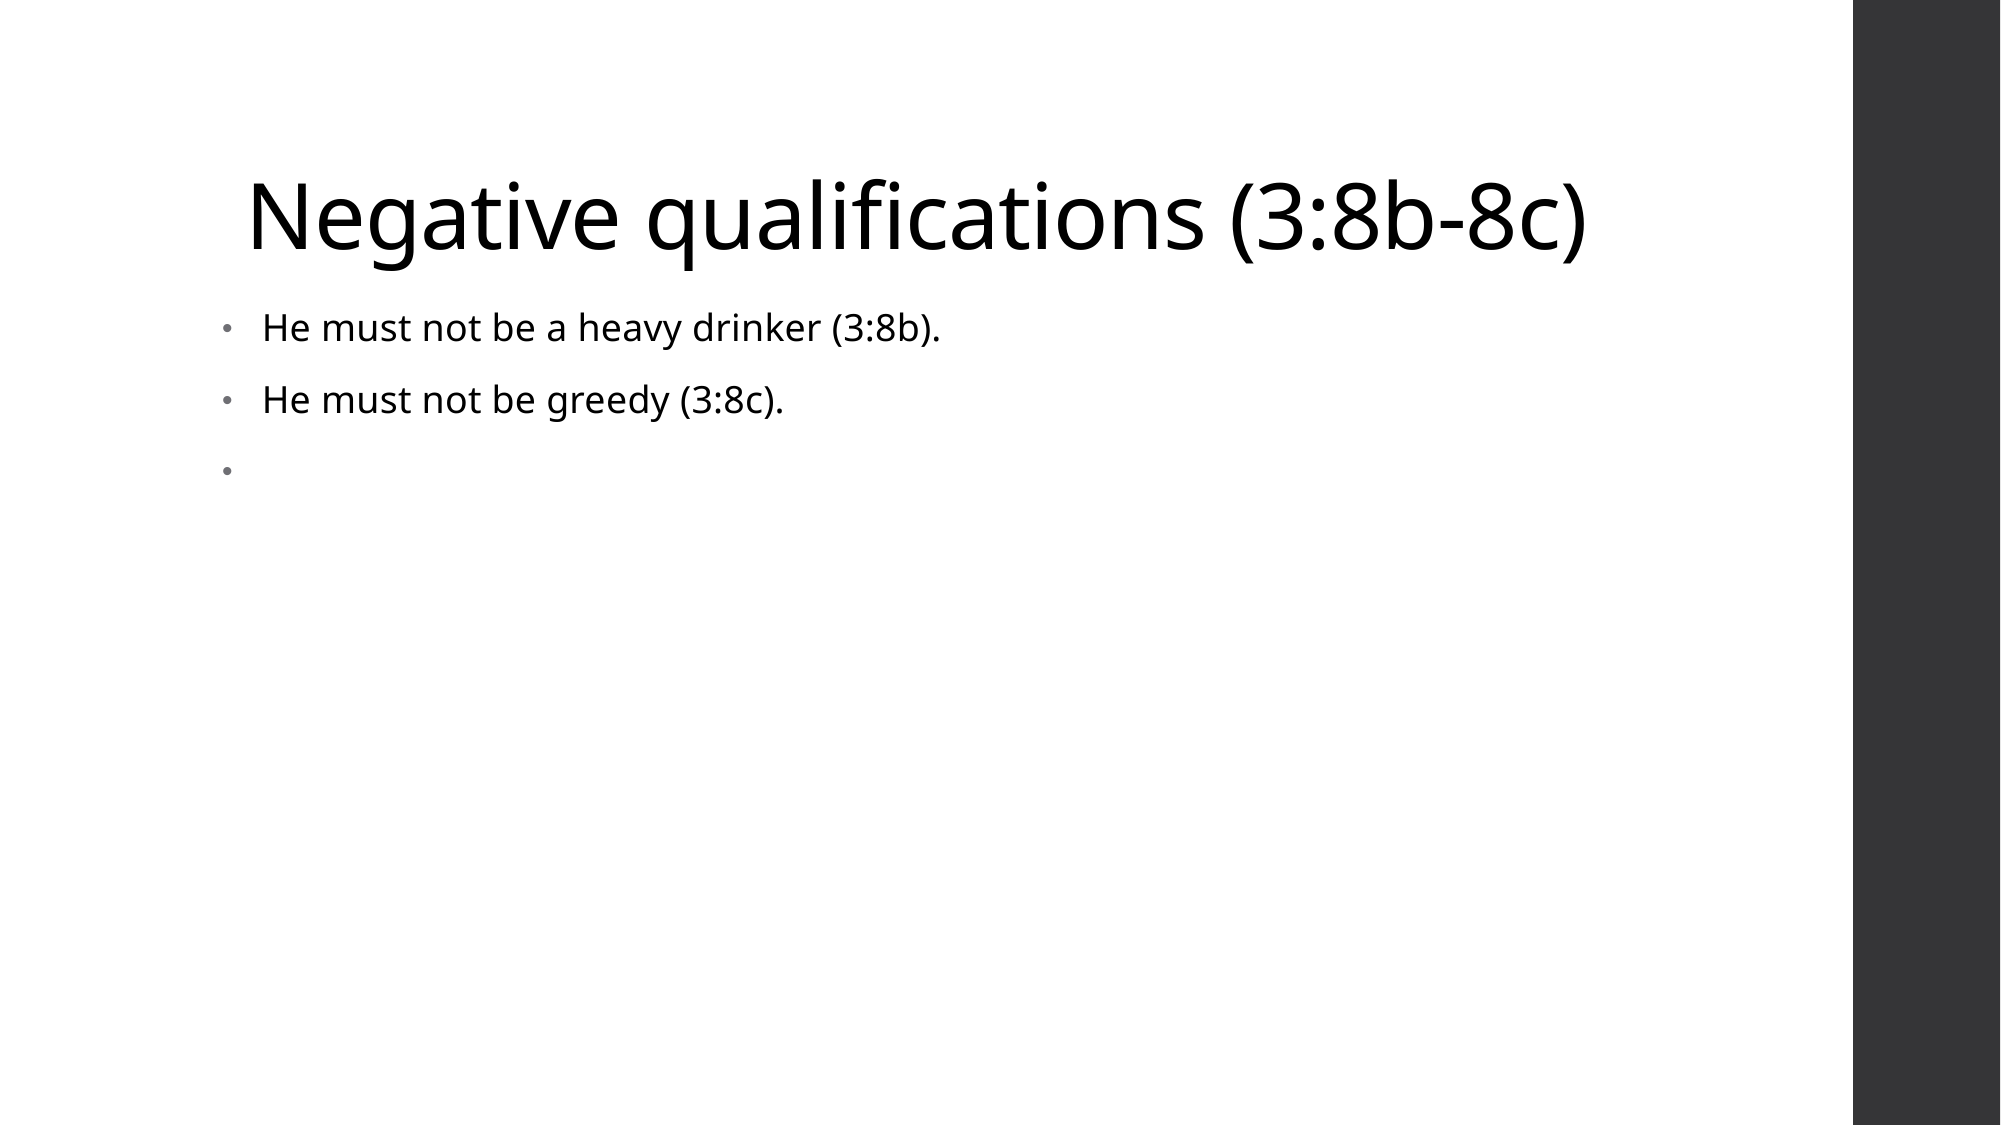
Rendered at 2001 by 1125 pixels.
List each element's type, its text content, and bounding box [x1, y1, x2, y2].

title Negative qualifications (3:8b-8c) [206, 60, 1797, 278]
list He must not be a heavy drinker (3:8b). He must not be greedy (3:8c). [206, 299, 1617, 1014]
